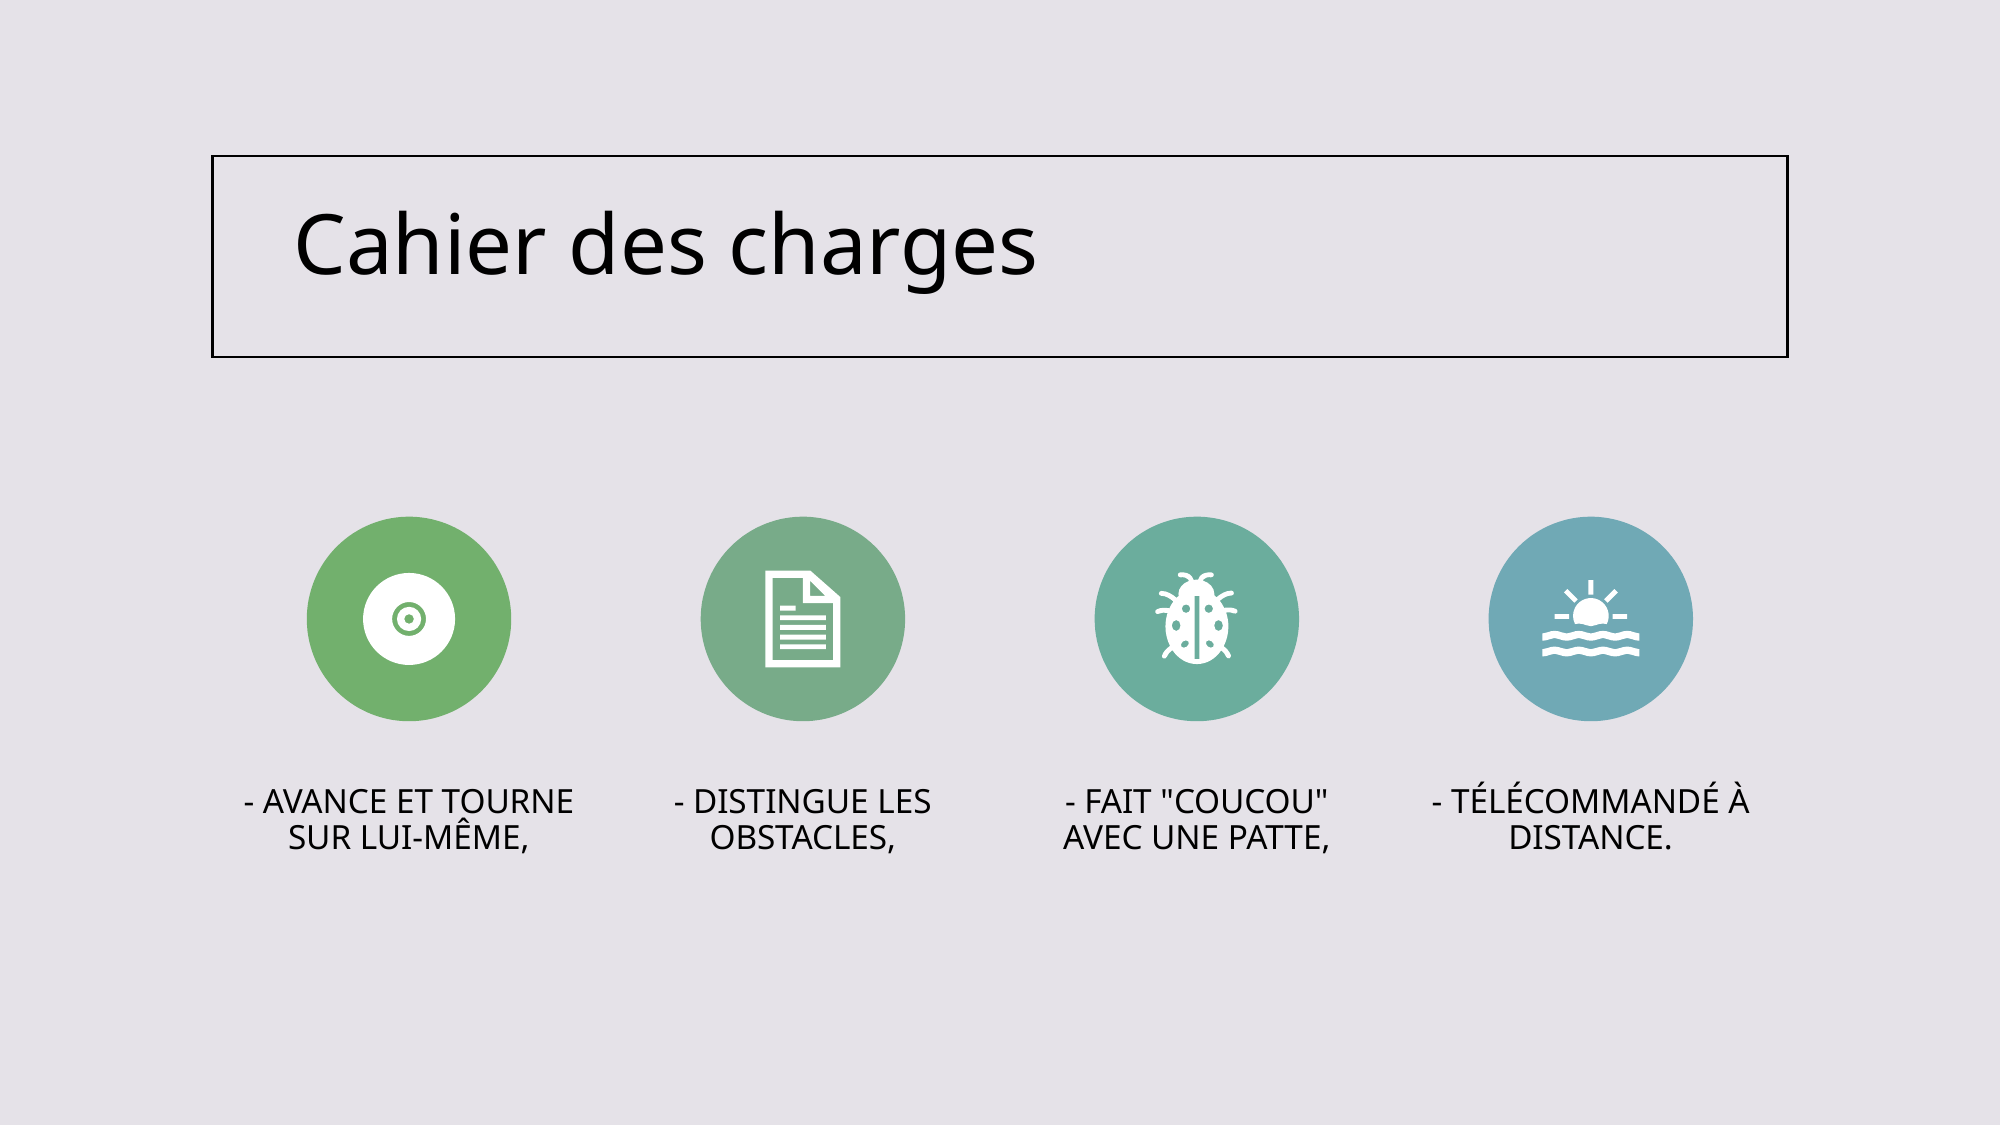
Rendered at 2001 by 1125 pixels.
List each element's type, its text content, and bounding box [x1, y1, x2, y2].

text_box - Fait "Coucou" avec une patte, [1029, 784, 1365, 904]
text_box - Avance et tourne sur lui-même, [241, 784, 577, 904]
text_box [0, 0, 2000, 1125]
text_box - Télécommandé à distance. [1423, 784, 1759, 904]
text_box - Distingue les obstacles, [635, 784, 971, 904]
title Cahier des charges [278, 191, 1829, 303]
